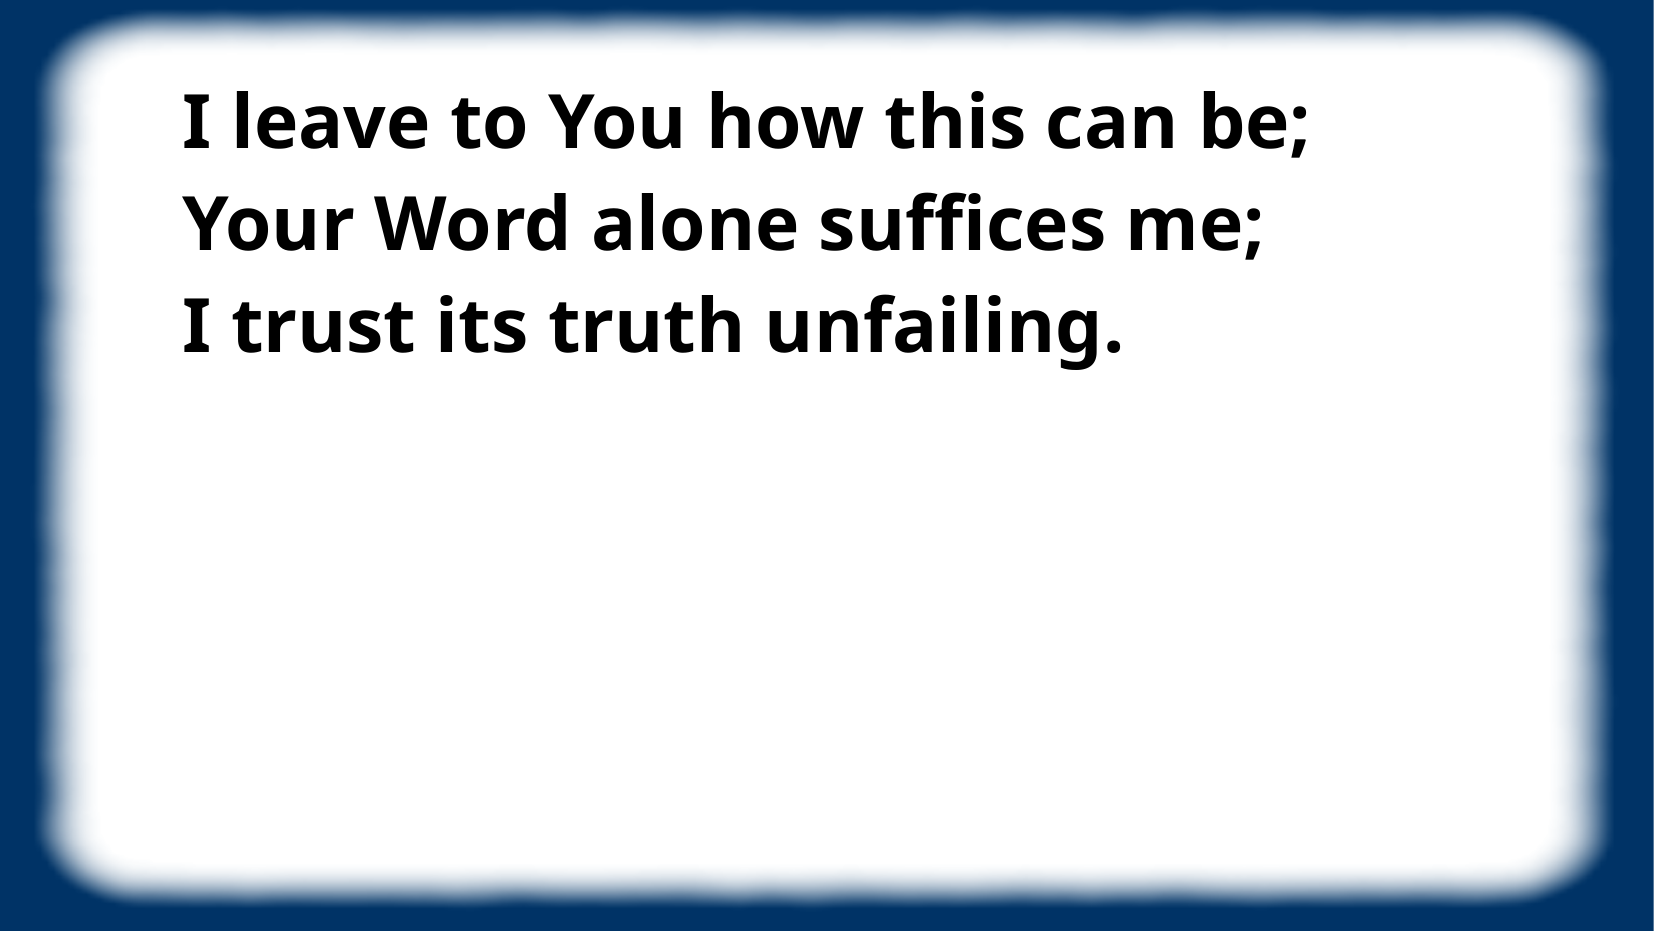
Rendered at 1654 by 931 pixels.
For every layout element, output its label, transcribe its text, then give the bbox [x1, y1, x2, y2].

text_box I leave to You how this can be; Your Word alone suffices me; I trust its truth unfailing. [90, 60, 1546, 376]
picture [0, 0, 1654, 931]
